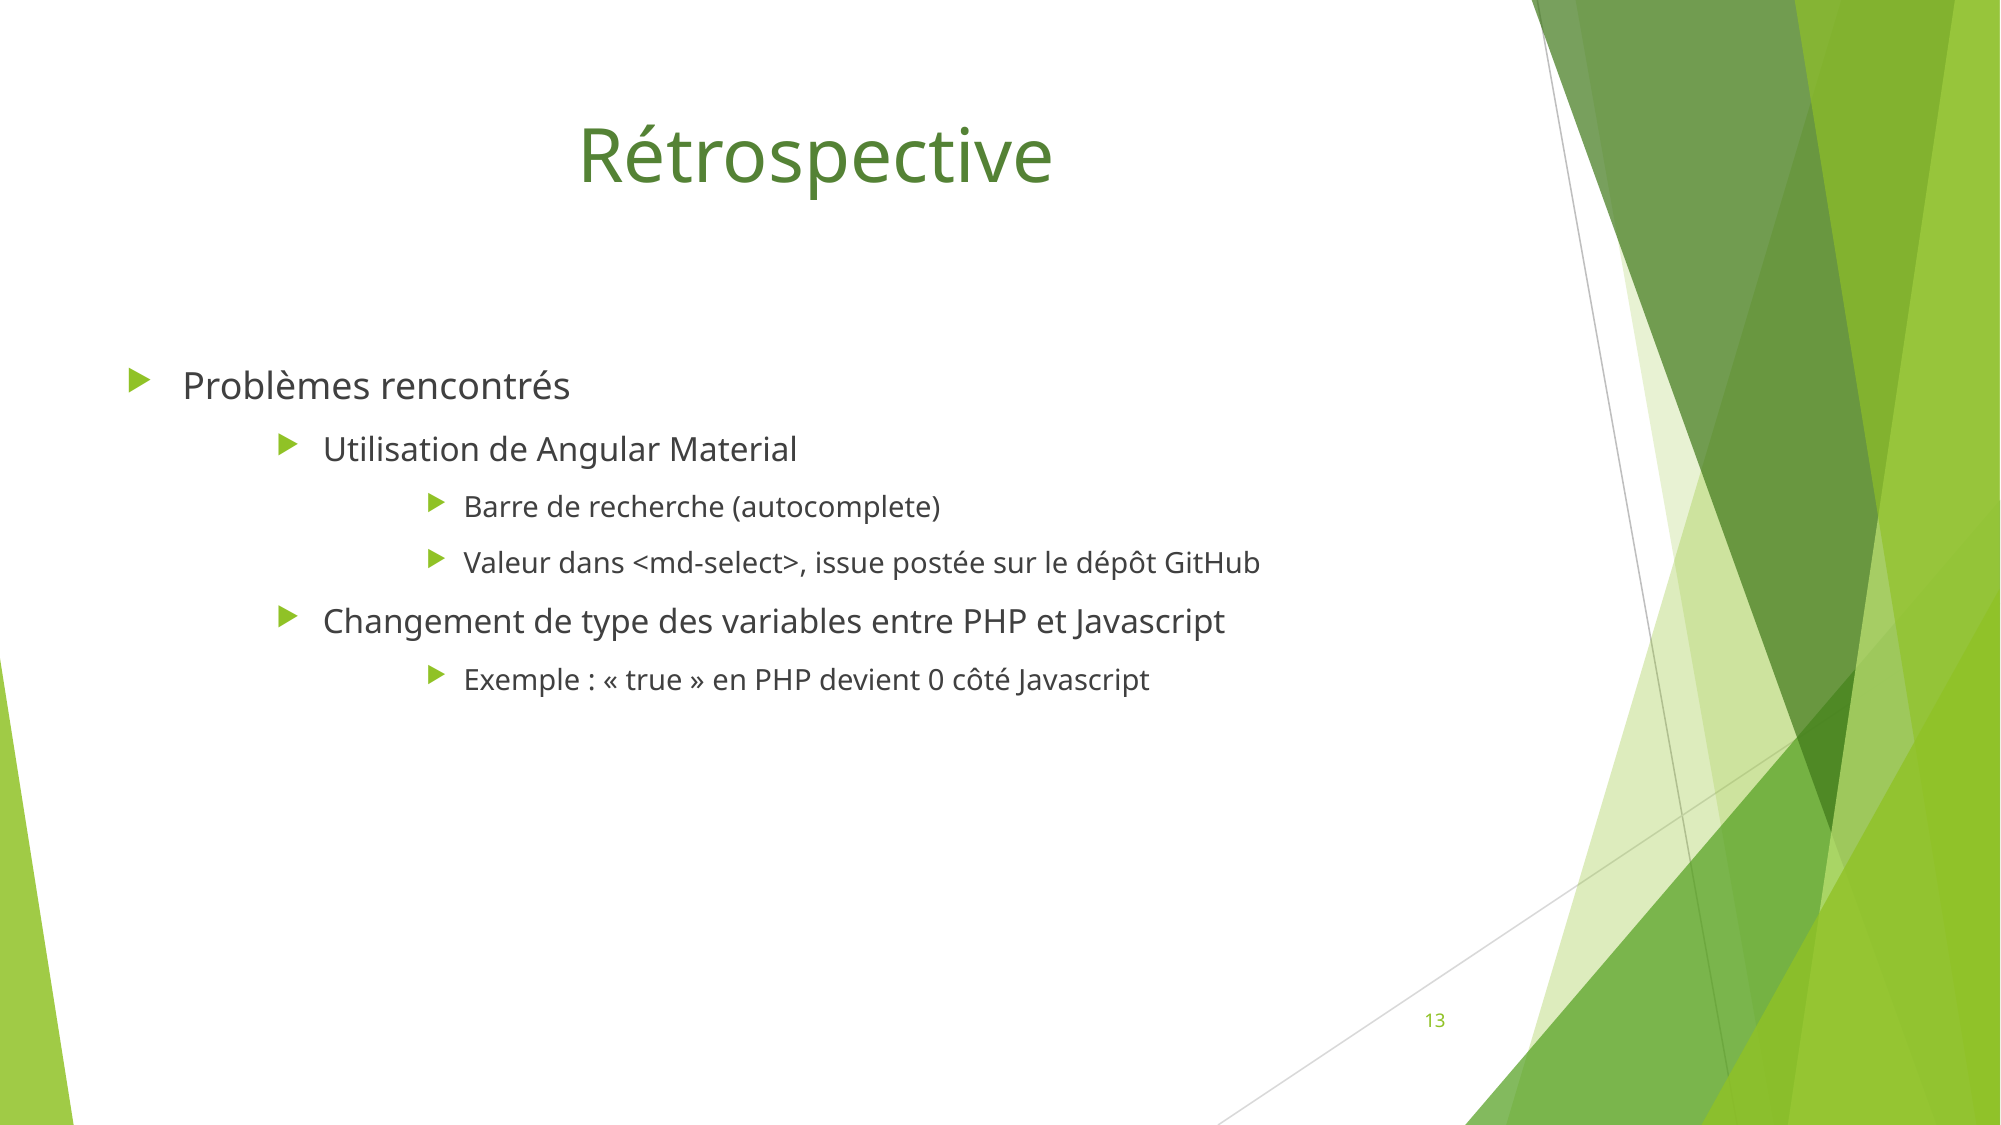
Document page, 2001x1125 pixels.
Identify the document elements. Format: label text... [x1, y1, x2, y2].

title Rétrospective [111, 99, 1522, 317]
list Problèmes rencontrés Utilisation de Angular Material Barre de recherche (autocomplete) Valeur dans <md-select>, issue postée sur le dépôt GitHub Changement de type des variables entre PHP et Javascript Exemple : « true » en PHP devient 0 côté Javascript [111, 354, 1522, 992]
text_box [1409, 991, 1522, 1051]
